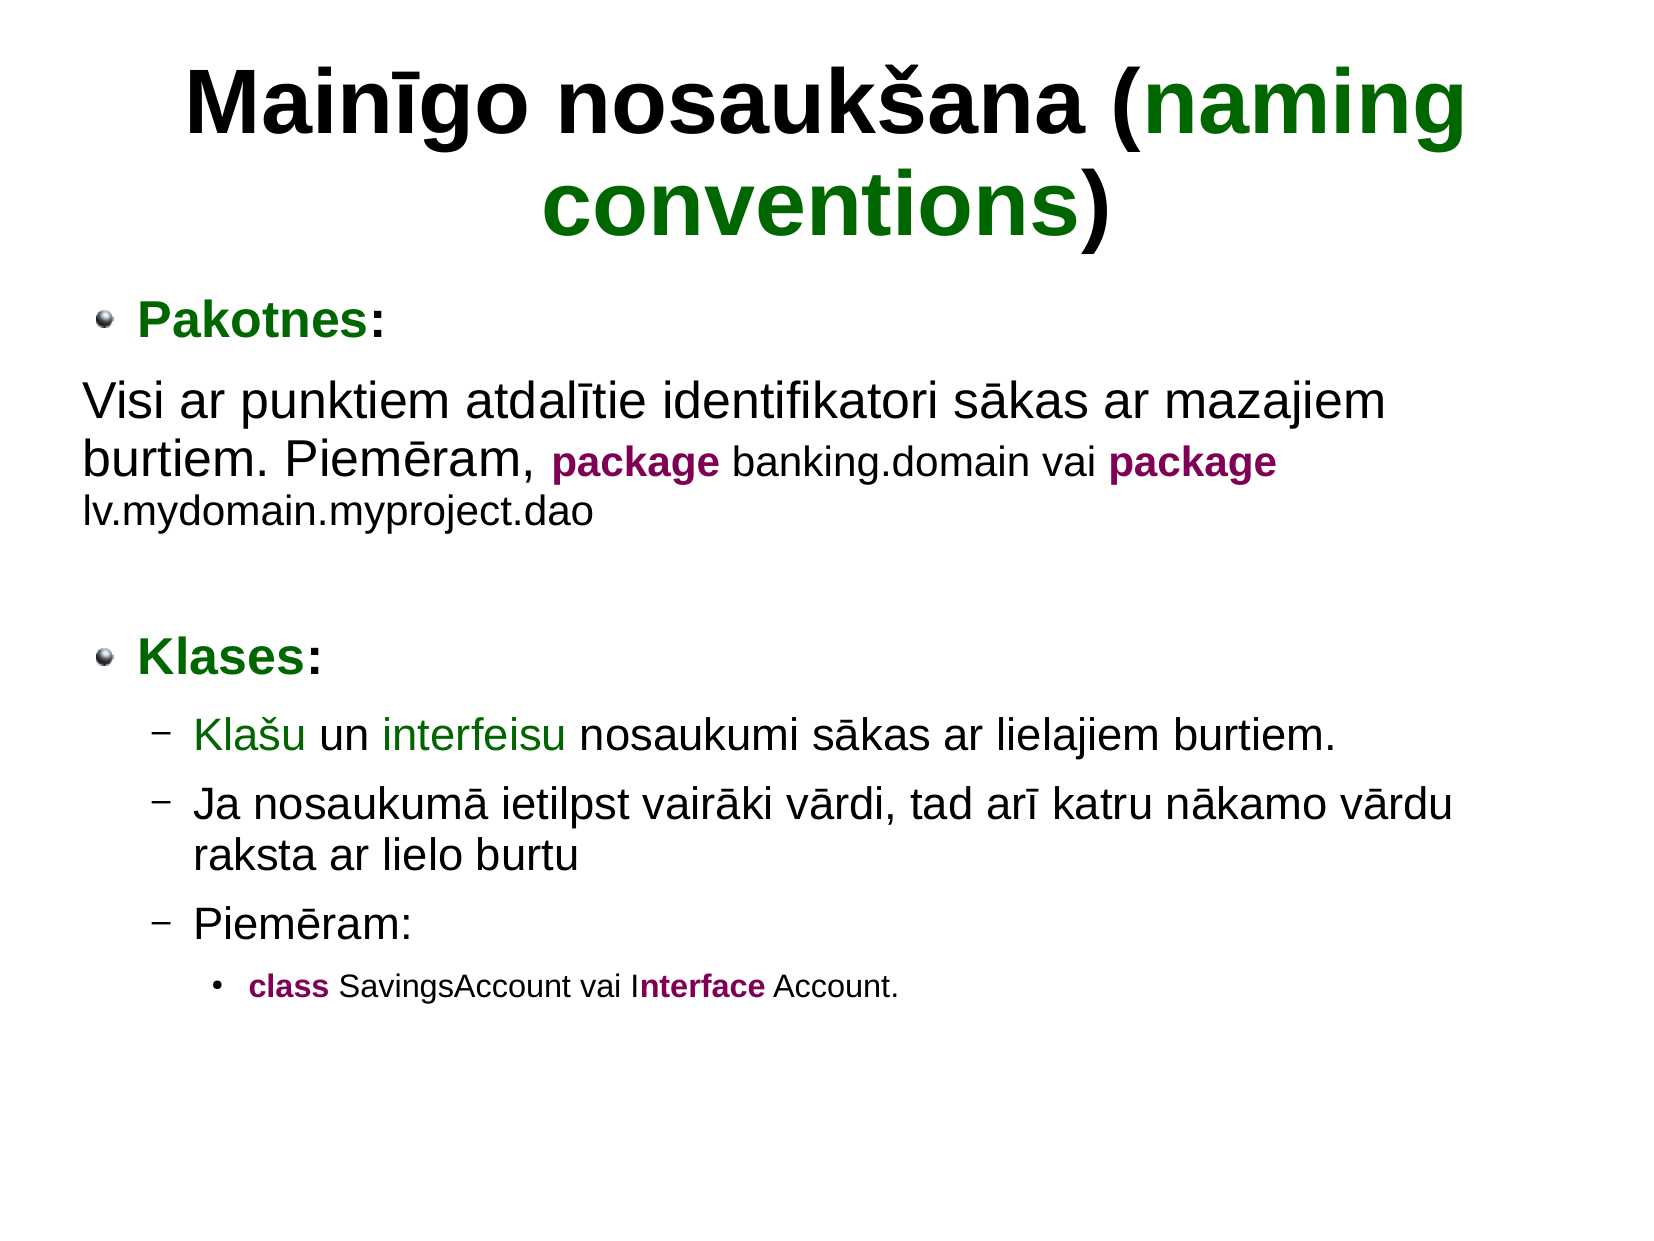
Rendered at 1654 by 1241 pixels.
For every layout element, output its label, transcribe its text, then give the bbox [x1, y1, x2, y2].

list Pakotnes: Visi ar punktiem atdalītie identifikatori sākas ar mazajiem burtiem. Piemēram, package banking.domain vai package lv.mydomain.myproject.dao Klases: Klašu un interfeisu nosaukumi sākas ar lielajiem burtiem. Ja nosaukumā ietilpst vairāki vārdi, tad arī katru nākamo vārdu raksta ar lielo burtu Piemēram: class SavingsAccount vai Interface Account. [82, 290, 1538, 1010]
title Mainīgo nosaukšana (naming conventions) [82, 49, 1571, 257]
